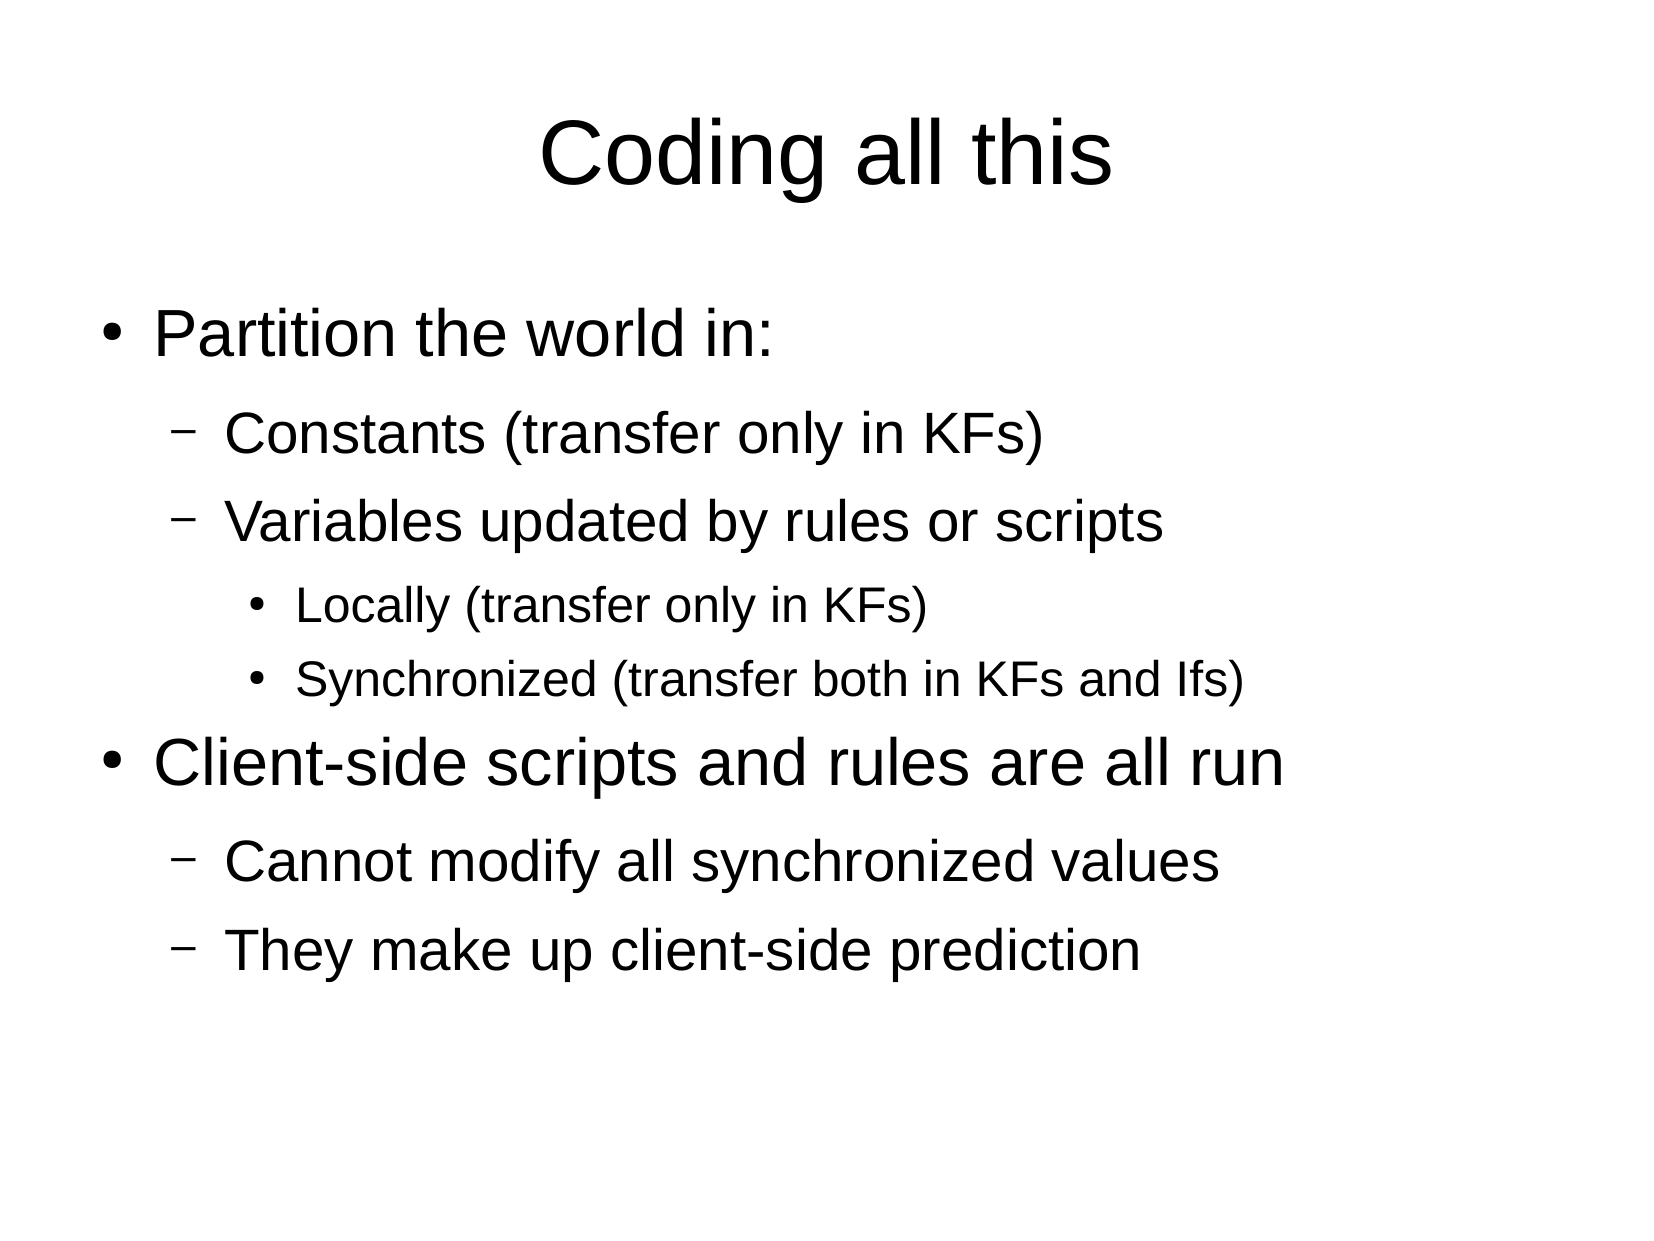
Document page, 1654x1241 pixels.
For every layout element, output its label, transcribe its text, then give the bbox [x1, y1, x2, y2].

list Partition the world in: Constants (transfer only in KFs) Variables updated by rules or scripts Locally (transfer only in KFs) Synchronized (transfer both in KFs and Ifs) Client-side scripts and rules are all run Cannot modify all synchronized values They make up client-side prediction [82, 296, 1571, 1115]
title Coding all this [82, 49, 1571, 257]
